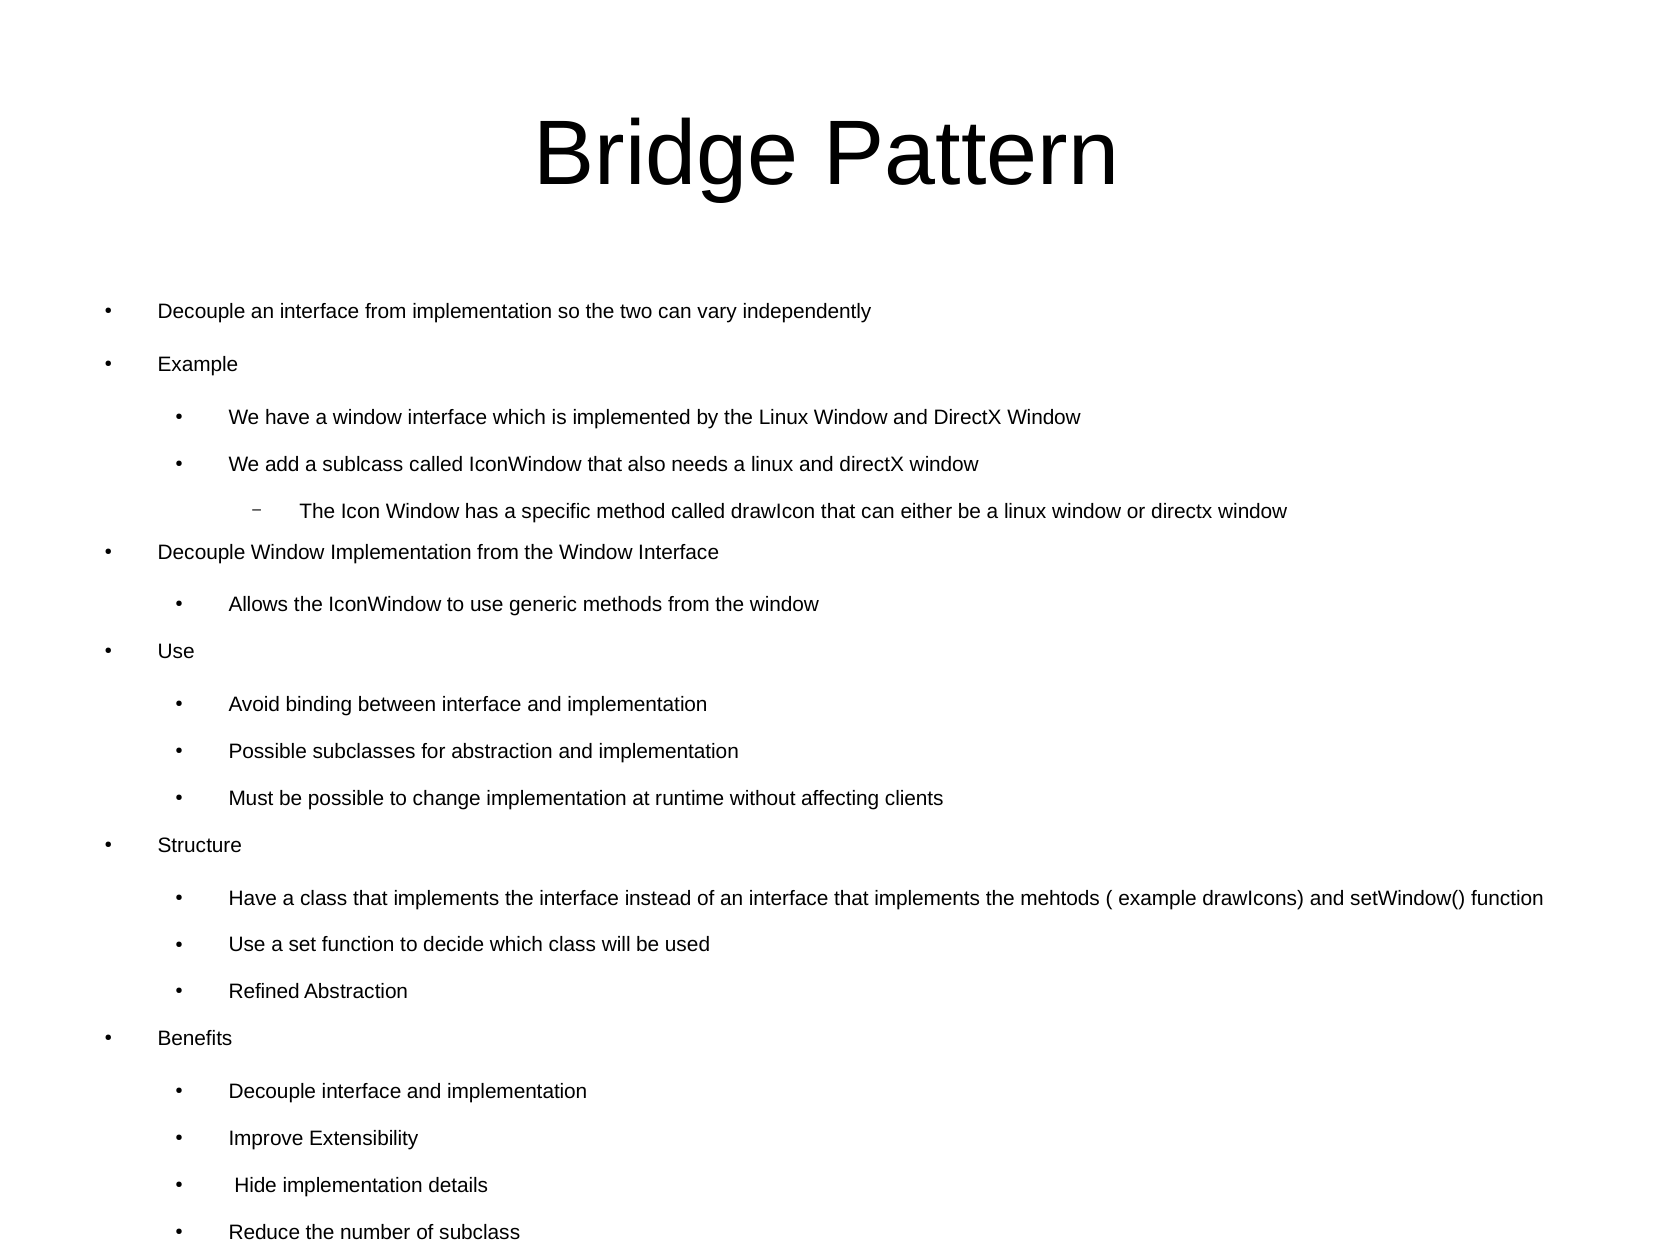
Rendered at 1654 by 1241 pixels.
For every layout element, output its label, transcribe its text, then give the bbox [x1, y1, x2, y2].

title Bridge Pattern [82, 49, 1571, 257]
list Decouple an interface from implementation so the two can vary independently Example We have a window interface which is implemented by the Linux Window and DirectX Window We add a sublcass called IconWindow that also needs a linux and directX window The Icon Window has a specific method called drawIcon that can either be a linux window or directx window Decouple Window Implementation from the Window Interface Allows the IconWindow to use generic methods from the window Use Avoid binding between interface and implementation Possible subclasses for abstraction and implementation Must be possible to change implementation at runtime without affecting clients Structure Have a class that implements the interface instead of an interface that implements the mehtods ( example drawIcons) and setWindow() function Use a set function to decide which class will be used Refined Abstraction Benefits Decouple interface and implementation Improve Extensibility Hide implementation details Reduce the number of subclass [86, 300, 1576, 1241]
